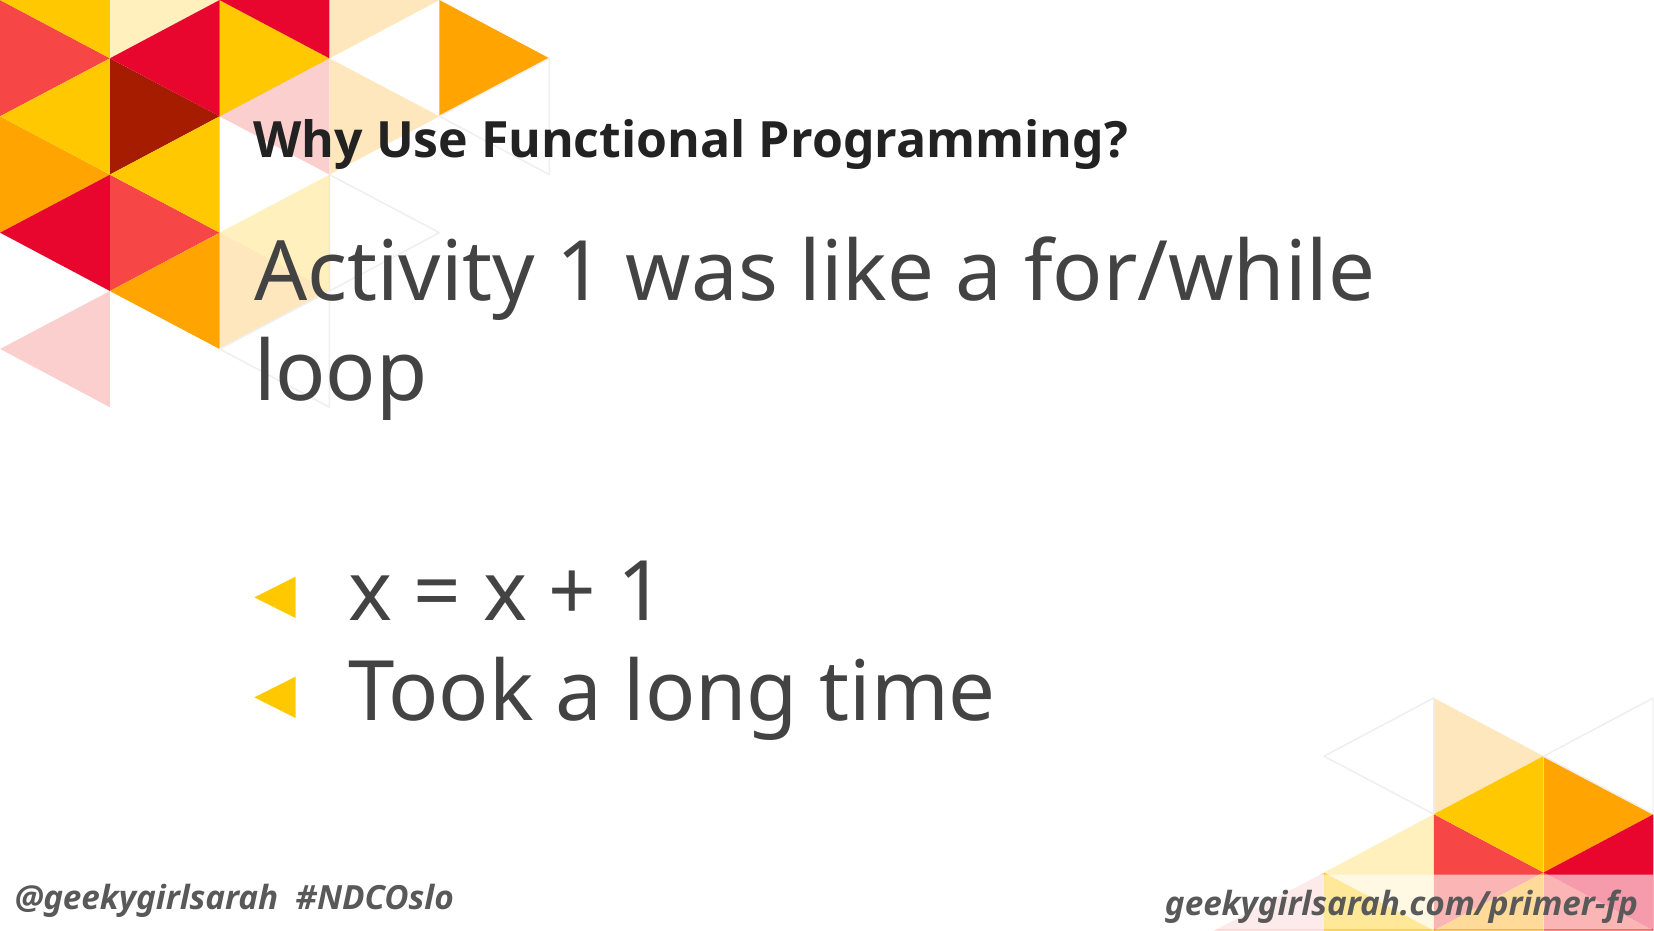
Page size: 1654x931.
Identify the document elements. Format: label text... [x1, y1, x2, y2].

title Why Use Functional Programming? [238, 61, 1406, 183]
list Activity 1 was like a for/while loop x = x + 1 Took a long time [238, 202, 1565, 728]
